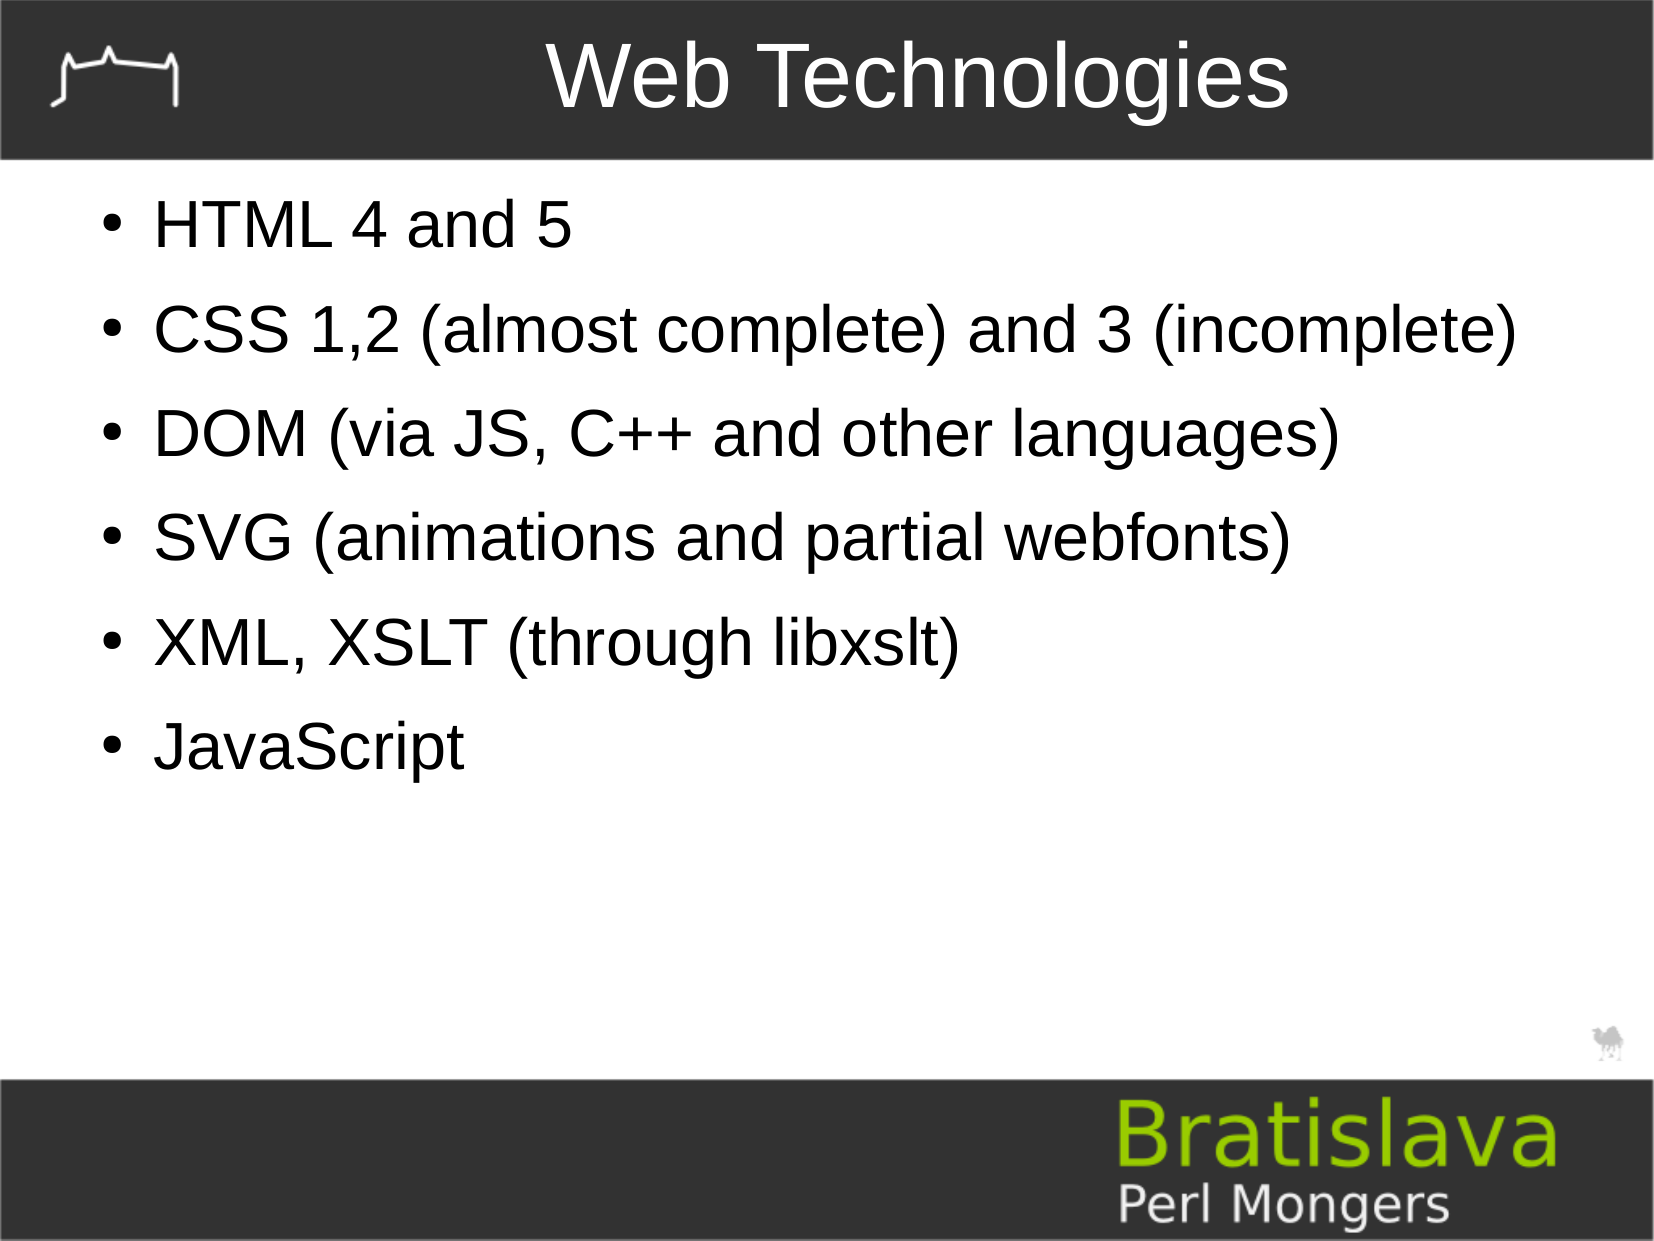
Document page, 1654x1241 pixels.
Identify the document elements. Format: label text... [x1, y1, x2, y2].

picture [0, 0, 1654, 1241]
list HTML 4 and 5 CSS 1,2 (almost complete) and 3 (incomplete) DOM (via JS, C++ and other languages) SVG (animations and partial webfonts) XML, XSLT (through libxslt) JavaScript [82, 187, 1576, 1036]
title Web Technologies [193, 24, 1645, 128]
